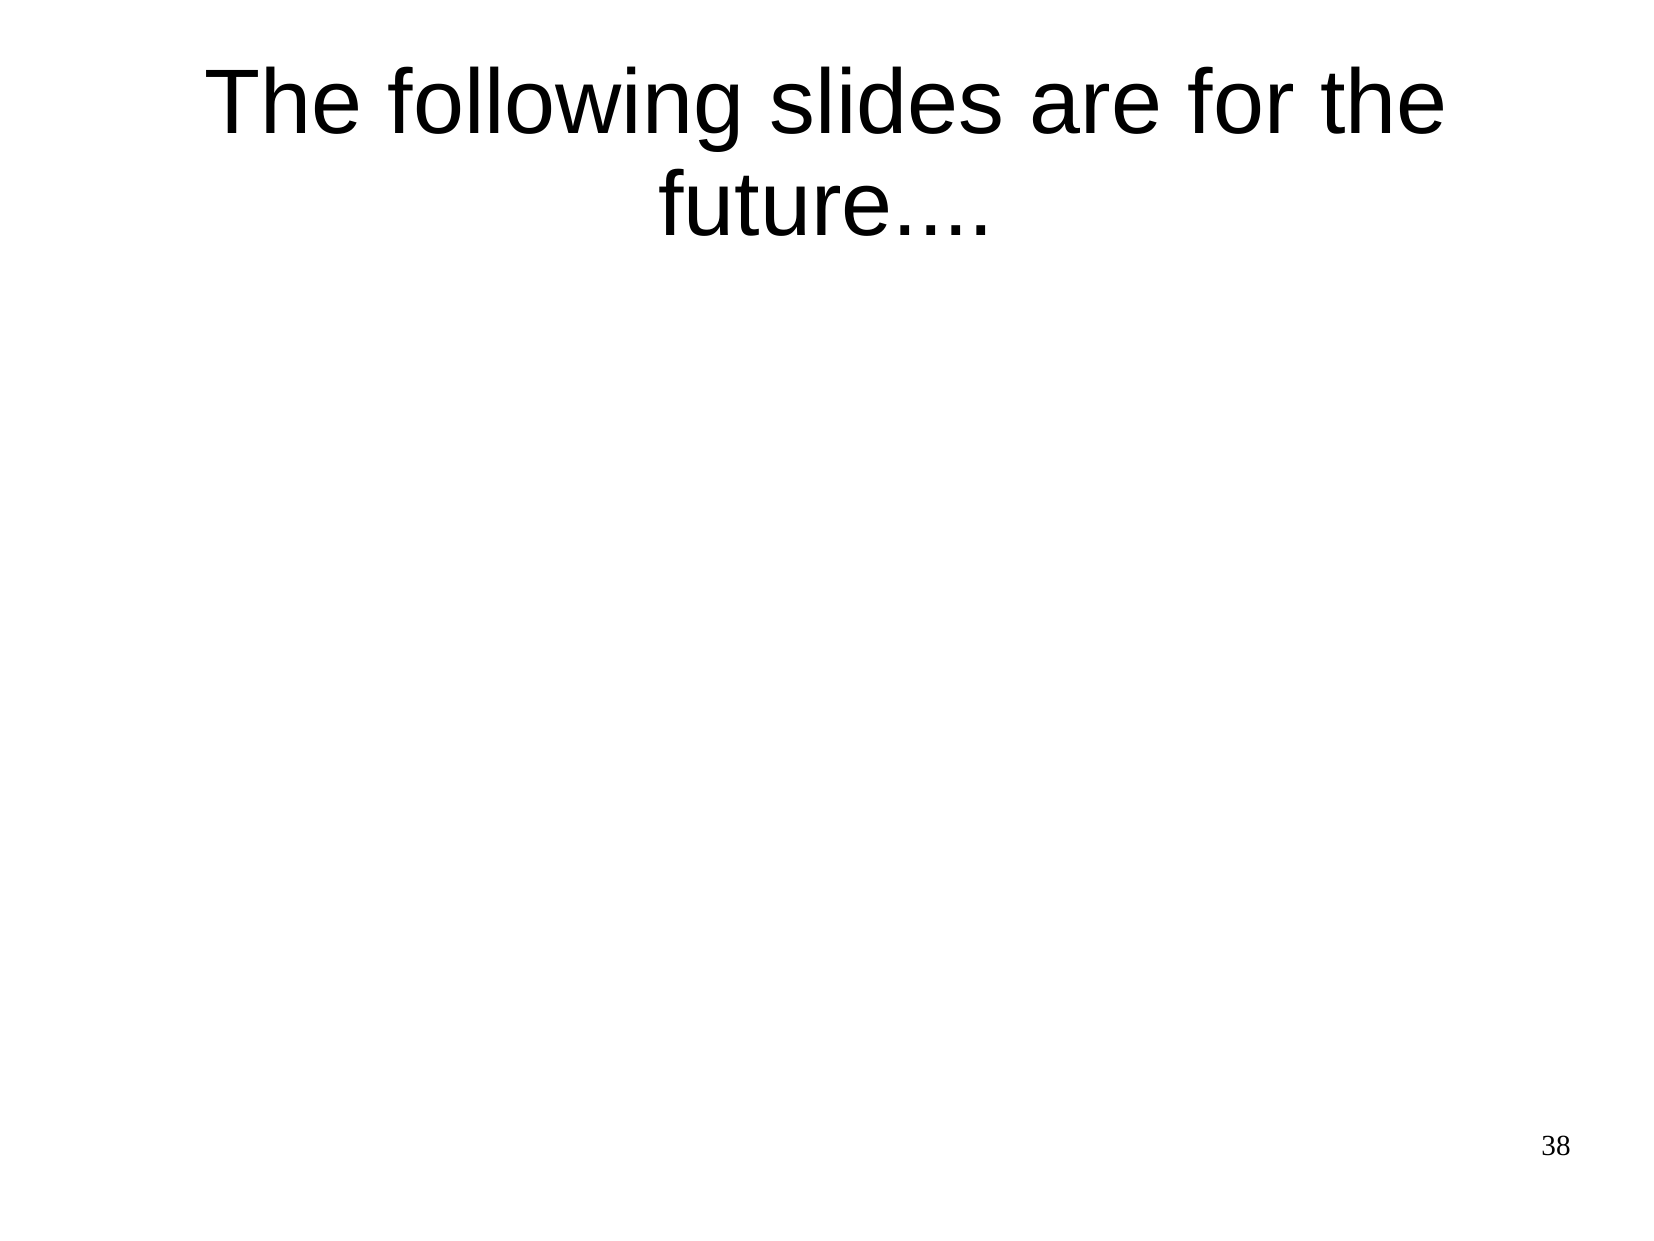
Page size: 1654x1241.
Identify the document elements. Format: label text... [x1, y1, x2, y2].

title The following slides are for the future.... [82, 49, 1571, 257]
